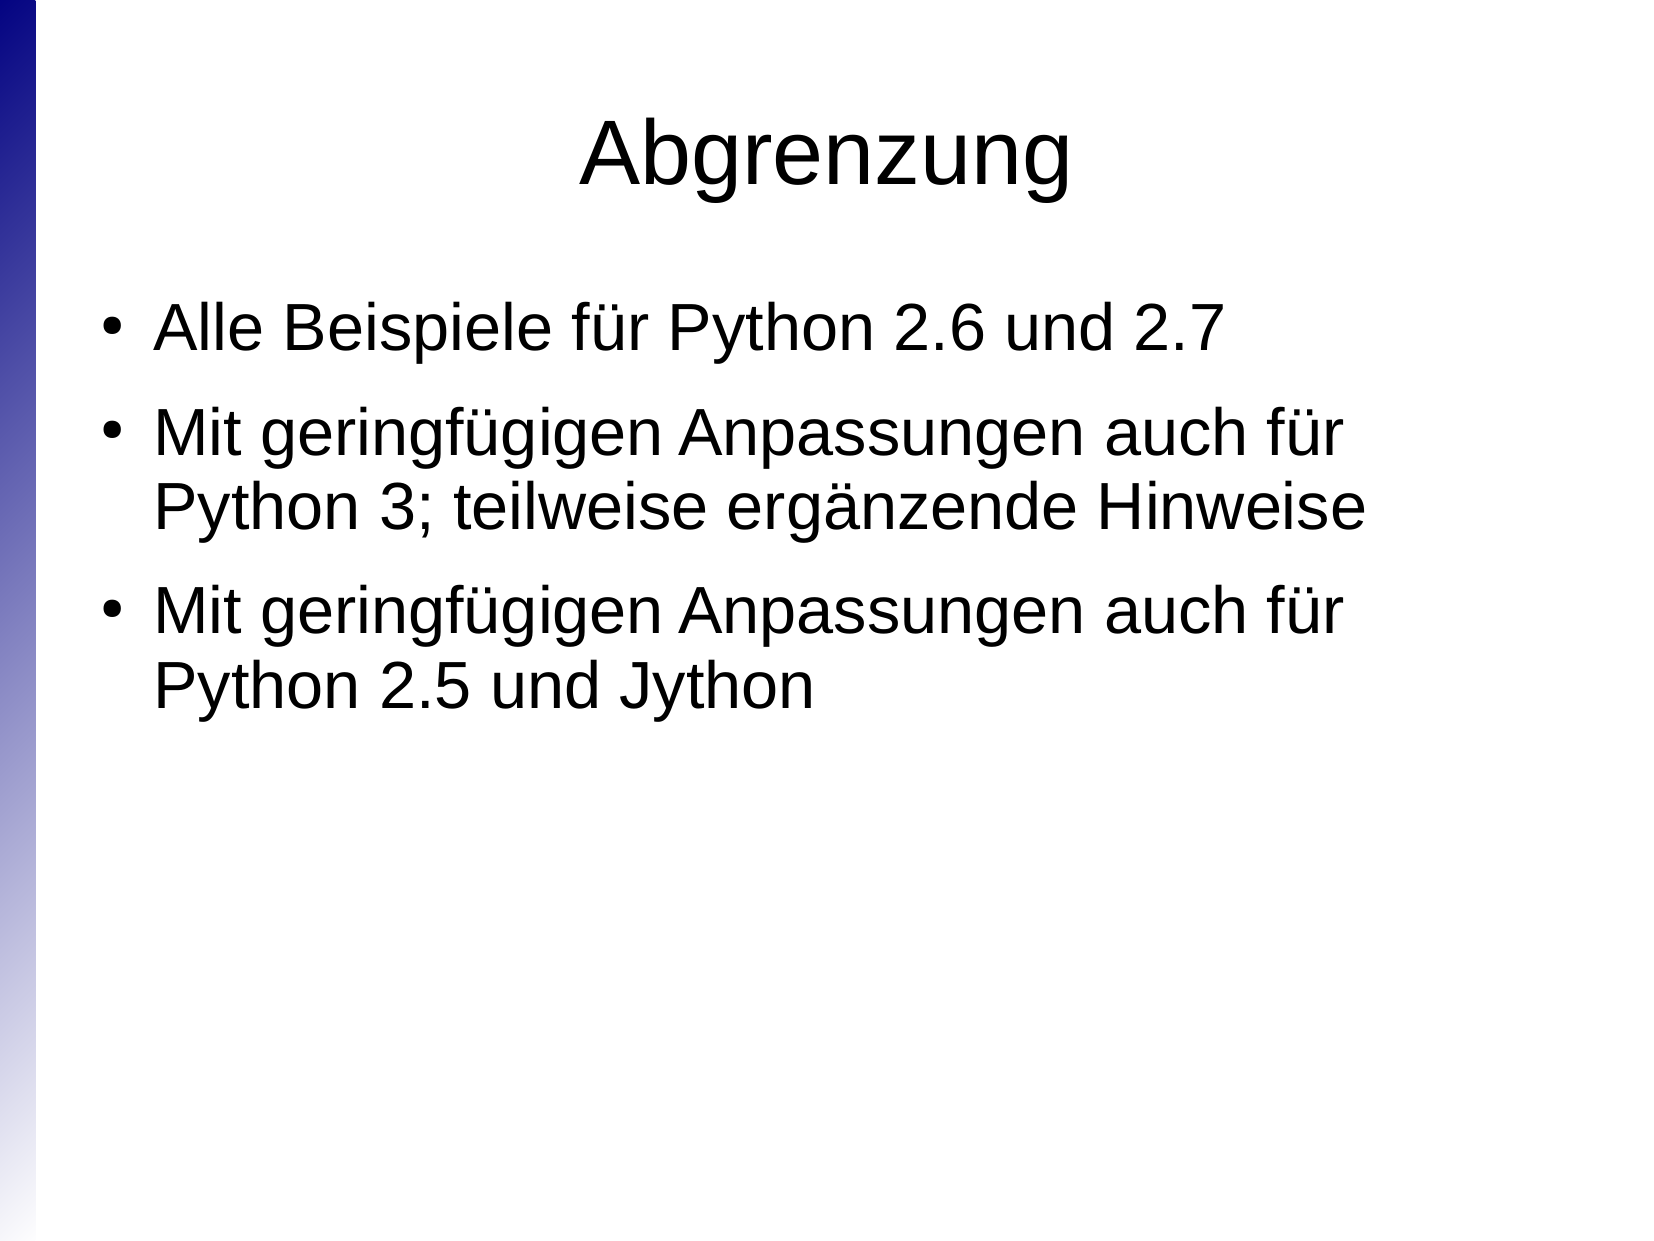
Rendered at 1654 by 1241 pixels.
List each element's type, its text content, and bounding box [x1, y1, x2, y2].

list Alle Beispiele für Python 2.6 und 2.7 Mit geringfügigen Anpassungen auch für Python 3; teilweise ergänzende Hinweise Mit geringfügigen Anpassungen auch für Python 2.5 und Jython [82, 290, 1571, 1109]
title Abgrenzung [82, 49, 1571, 257]
